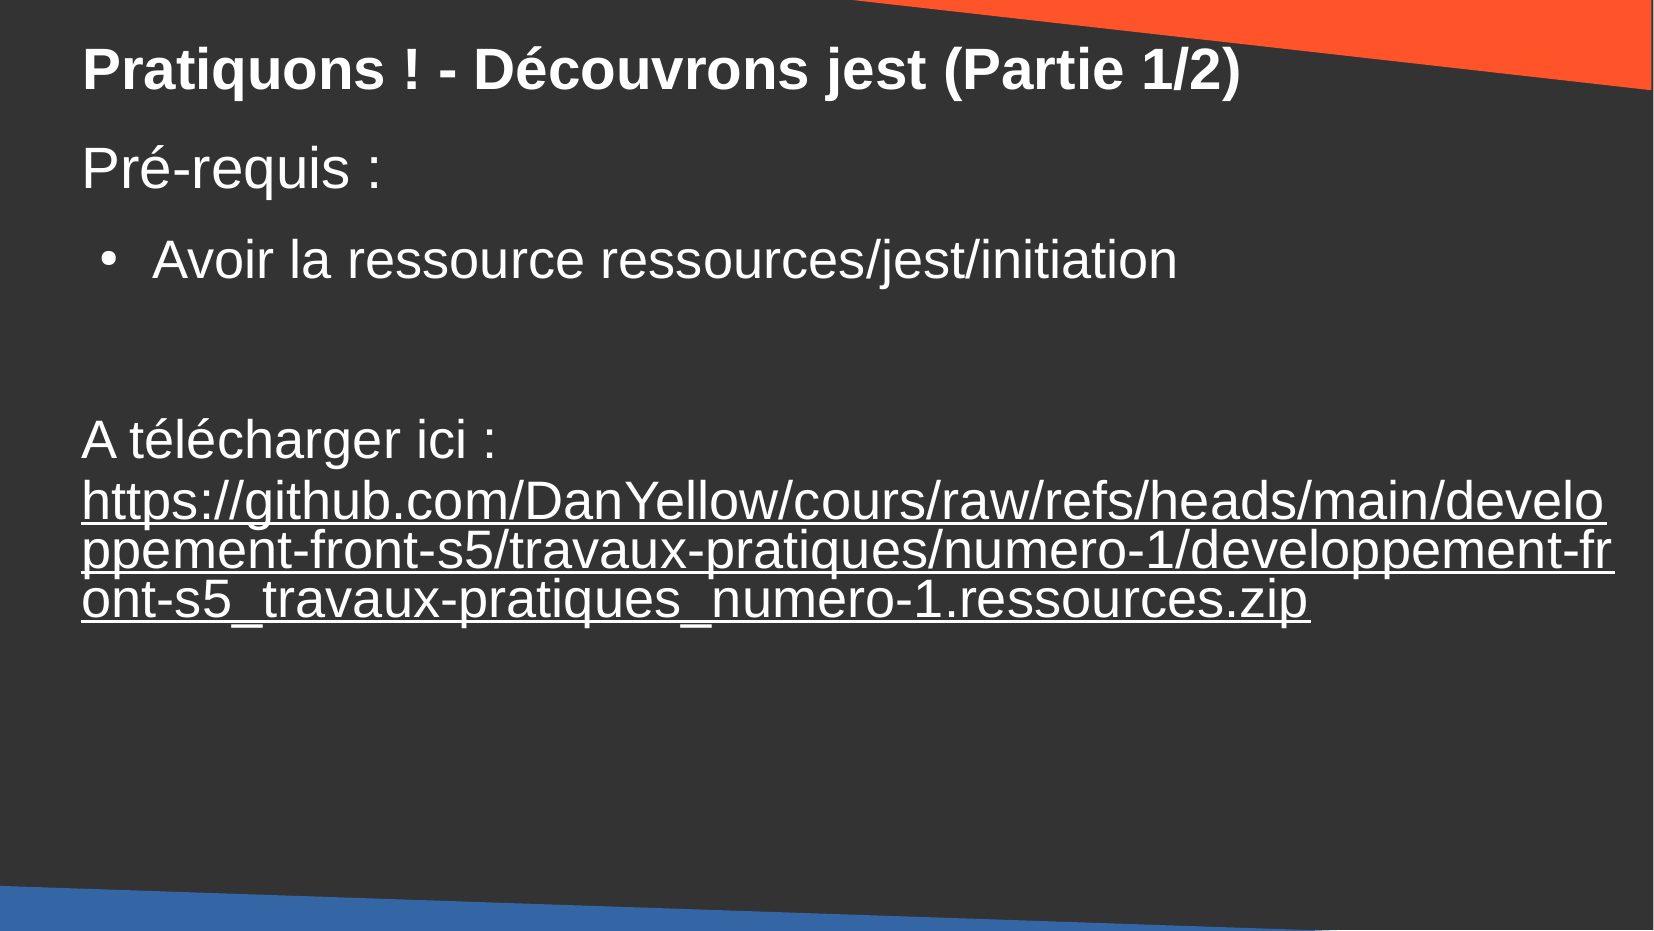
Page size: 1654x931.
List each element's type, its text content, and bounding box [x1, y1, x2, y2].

list Pré-requis : Avoir la ressource ressources/jest/initiation A télécharger ici : https://github.com/DanYellow/cours/raw/refs/heads/main/developpement-front-s5/travaux-pratiques/numero-1/developpement-front-s5_travaux-pratiques_numero-1.ressources.zip [81, 135, 1621, 721]
text_box [0, 885, 1337, 931]
title Pratiquons ! - Découvrons jest (Partie 1/2) [82, 37, 1571, 114]
text_box [852, 0, 1652, 91]
